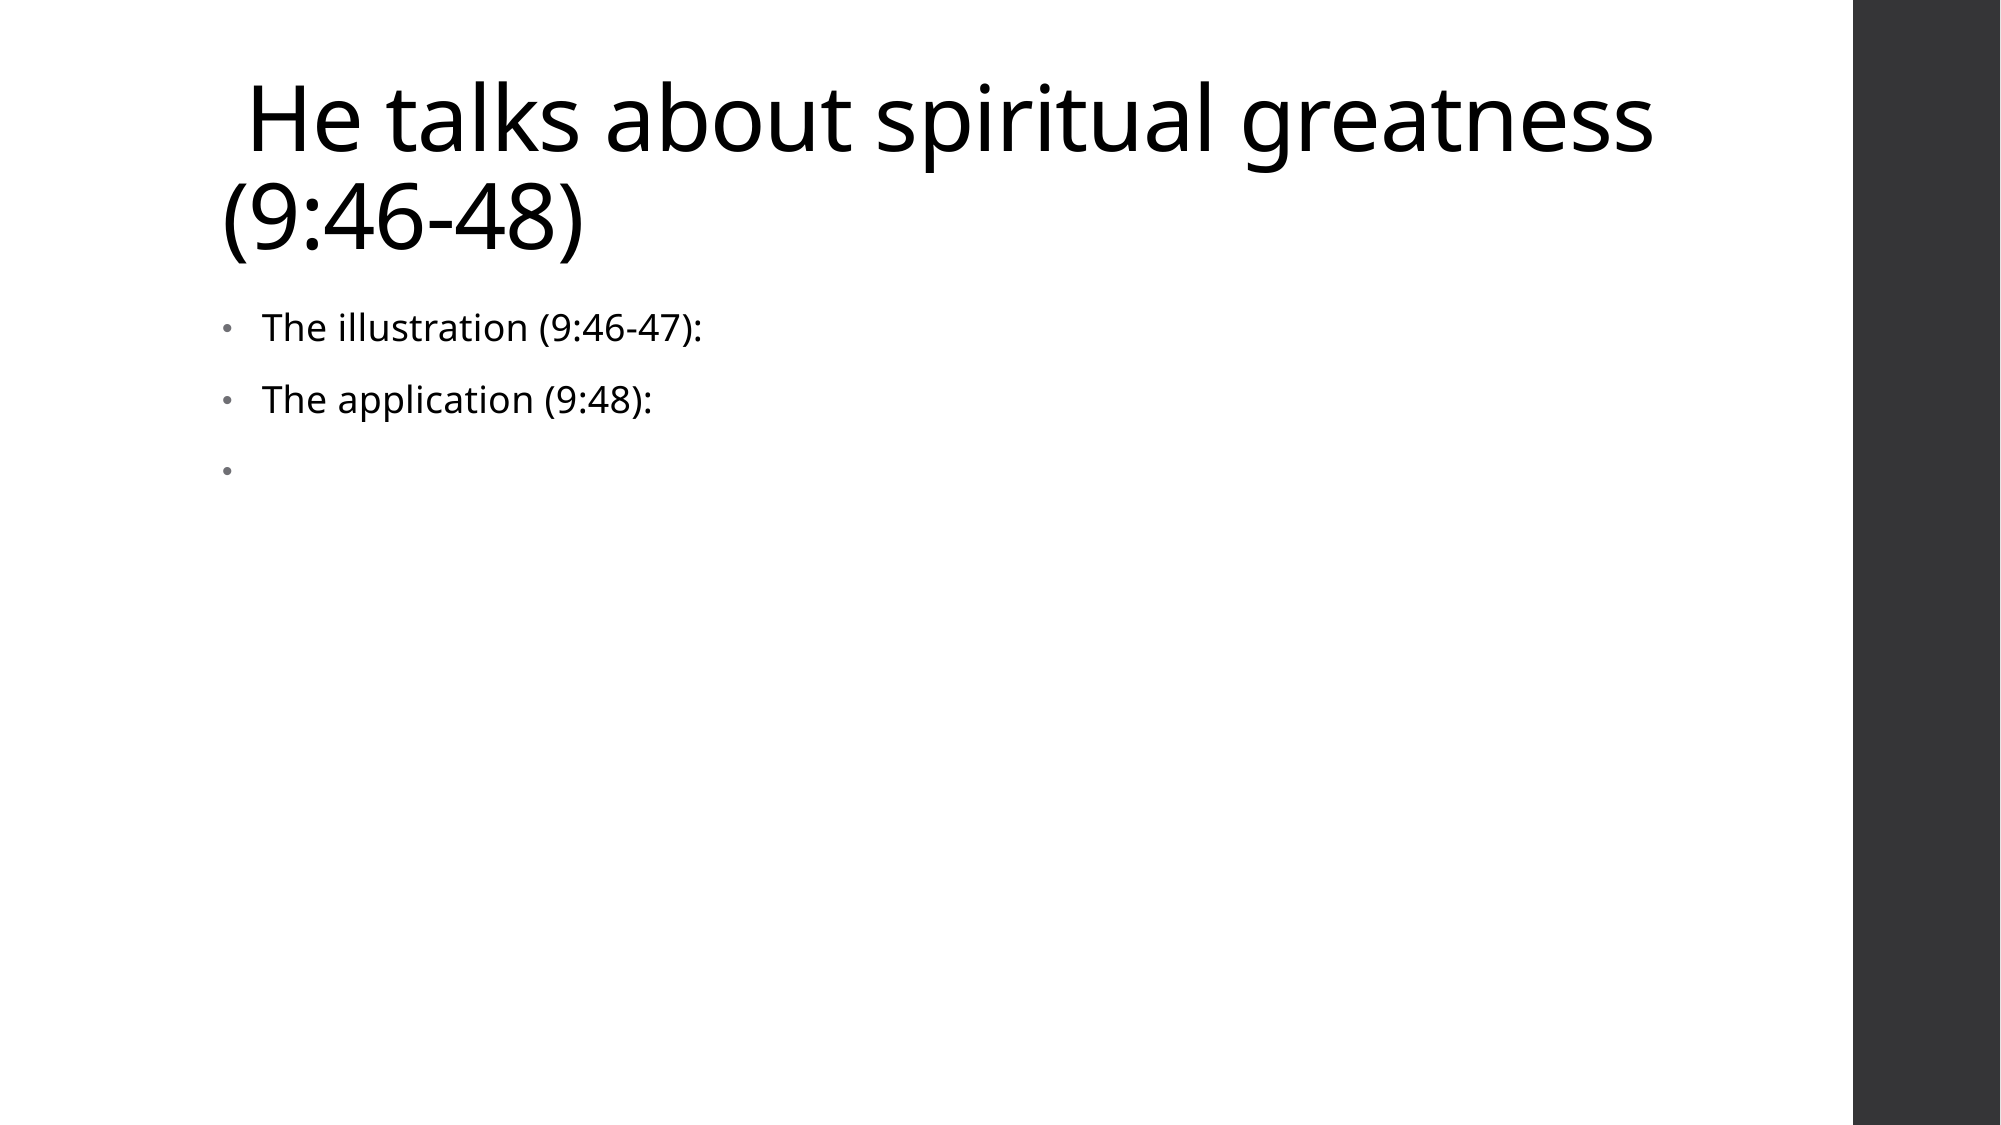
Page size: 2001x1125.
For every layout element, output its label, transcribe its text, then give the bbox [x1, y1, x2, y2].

title He talks about spiritual greatness (9:46-48) [206, 60, 1797, 278]
list The illustration (9:46-47): The application (9:48): [206, 299, 1617, 1014]
